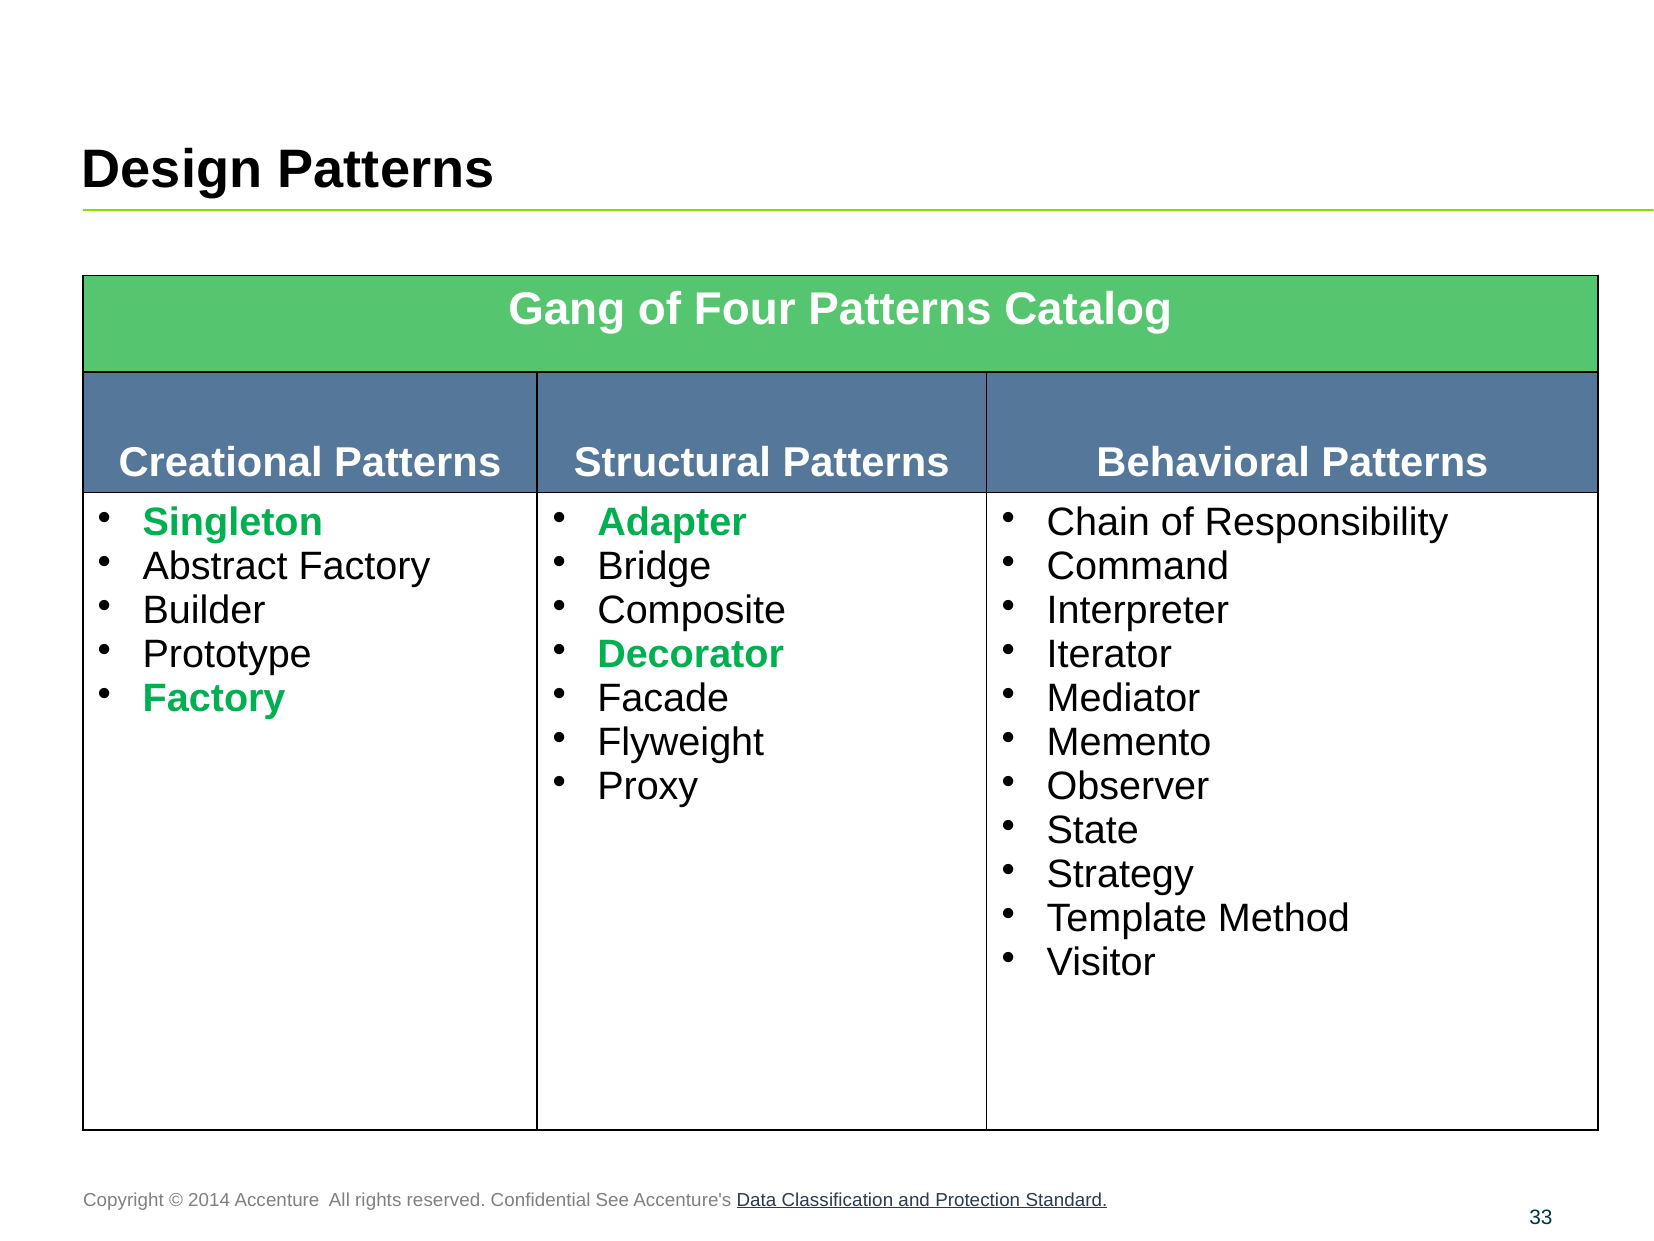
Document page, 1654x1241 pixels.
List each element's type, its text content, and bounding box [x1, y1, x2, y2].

table_cell Adapter Bridge Composite Decorator Facade Flyweight Proxy [538, 493, 986, 1129]
table_header Gang of Four Patterns Catalog [84, 276, 1597, 371]
table_cell Behavioral Patterns [987, 373, 1597, 492]
table_cell Creational Patterns [84, 373, 536, 492]
table_cell Chain of Responsibility Command Interpreter Iterator Mediator Memento Observer State Strategy Template Method Visitor [987, 493, 1597, 1129]
table_cell Structural Patterns [538, 373, 986, 492]
text_box 33 [1529, 1182, 1645, 1229]
table_cell Singleton Abstract Factory Builder Prototype Factory [84, 493, 536, 1129]
title Design Patterns [81, 56, 1654, 199]
